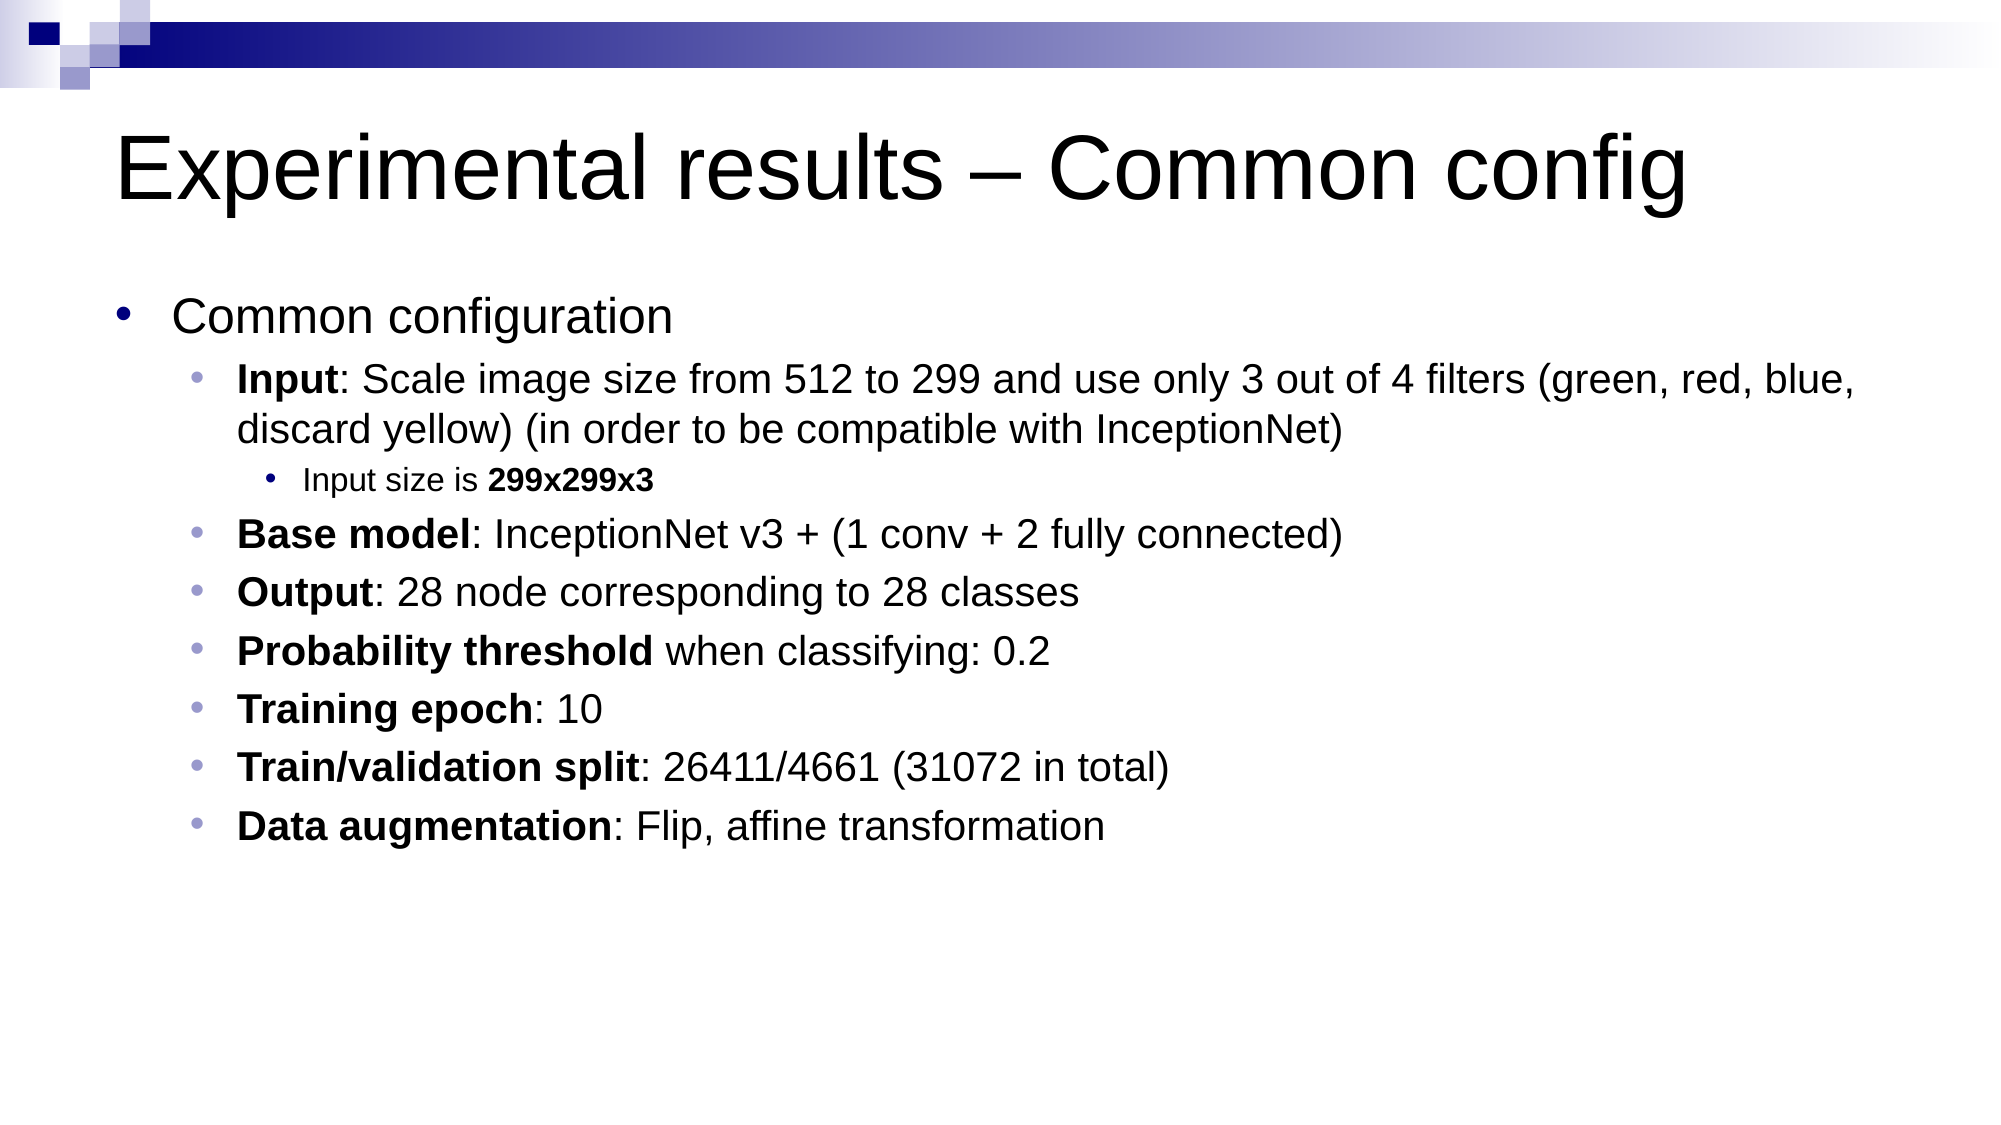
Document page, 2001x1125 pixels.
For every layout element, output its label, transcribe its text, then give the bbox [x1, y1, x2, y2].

title Experimental results – Common config [99, 93, 1900, 232]
list Common configuration Input: Scale image size from 512 to 299 and use only 3 out of 4 filters (green, red, blue, discard yellow) (in order to be compatible with InceptionNet) Input size is 299x299x3 Base model: InceptionNet v3 + (1 conv + 2 fully connected) Output: 28 node corresponding to 28 classes Probability threshold when classifying: 0.2 Training epoch: 10 Train/validation split: 26411/4661 (31072 in total) Data augmentation: Flip, affine transformation [99, 275, 1900, 1067]
